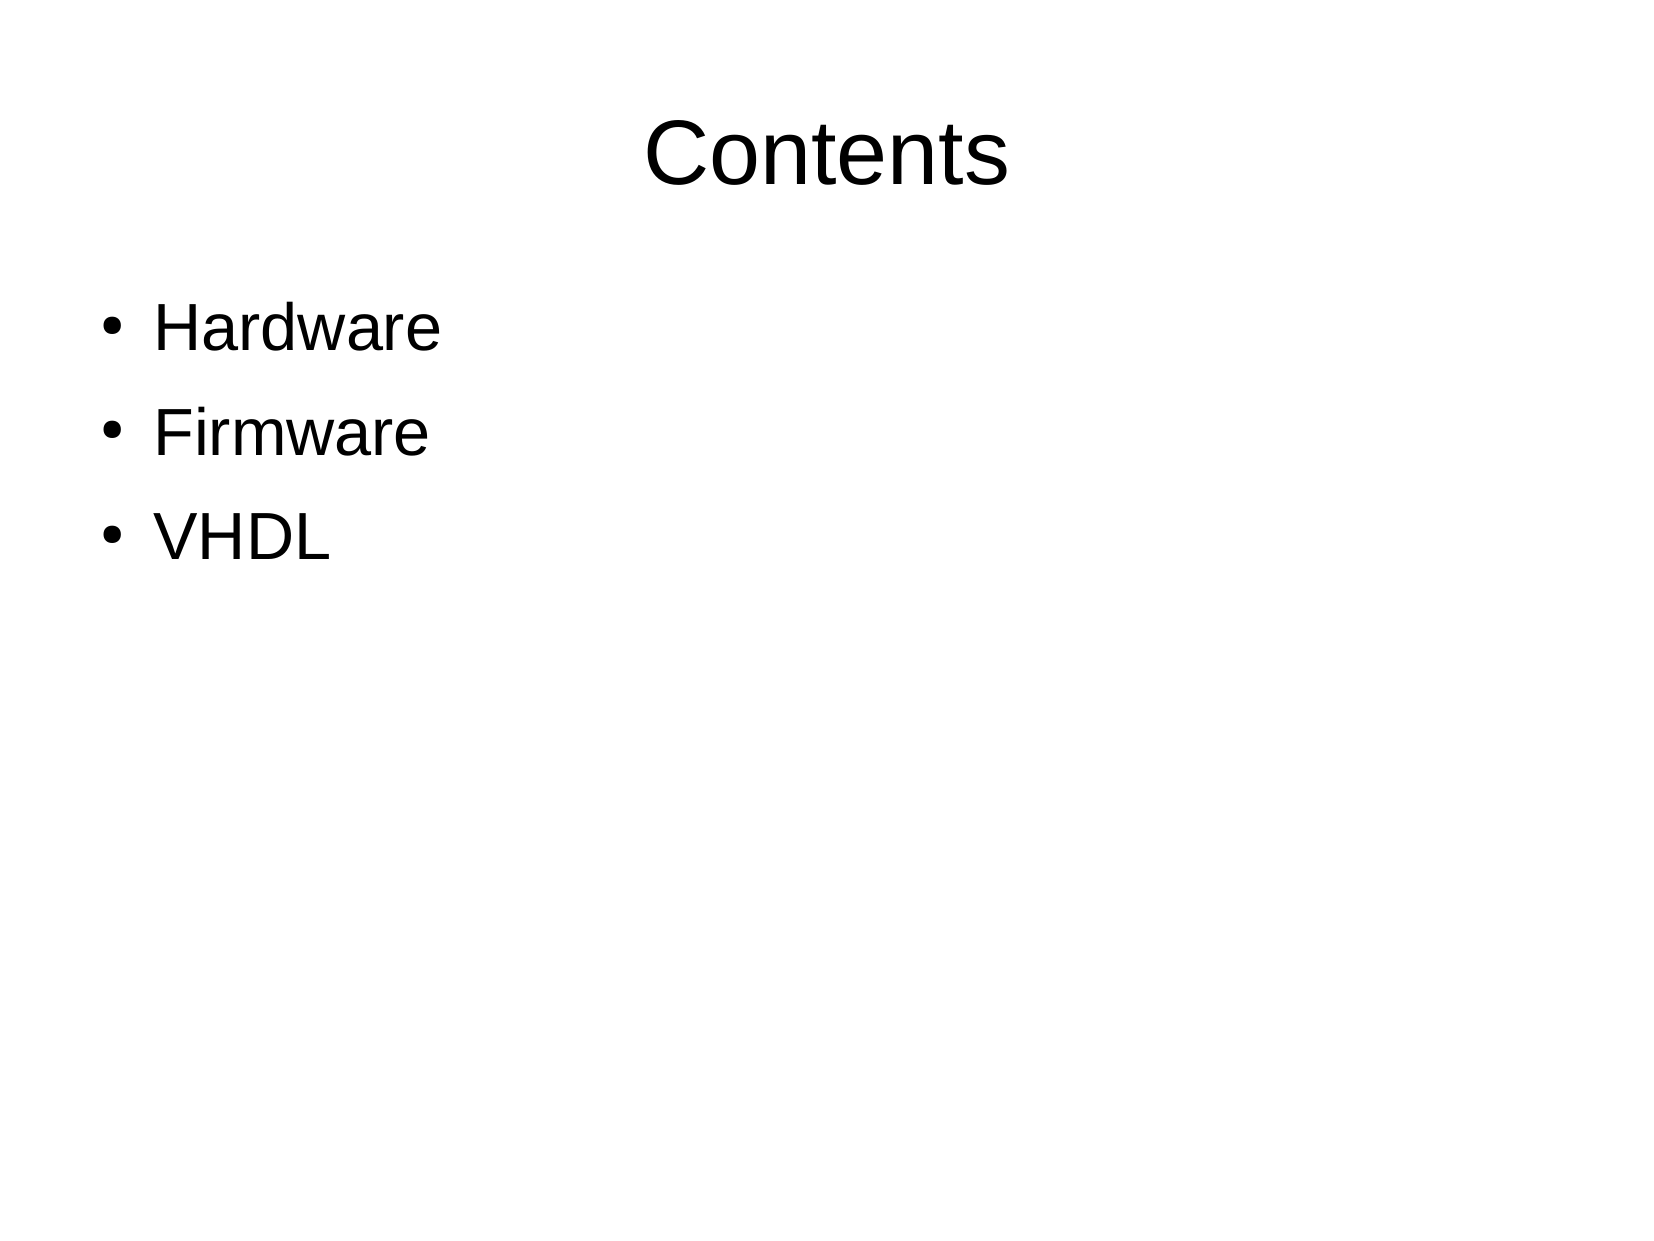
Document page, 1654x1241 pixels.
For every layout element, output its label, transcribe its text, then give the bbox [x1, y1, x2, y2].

list Hardware Firmware VHDL [82, 290, 1571, 1010]
title Contents [82, 49, 1571, 257]
